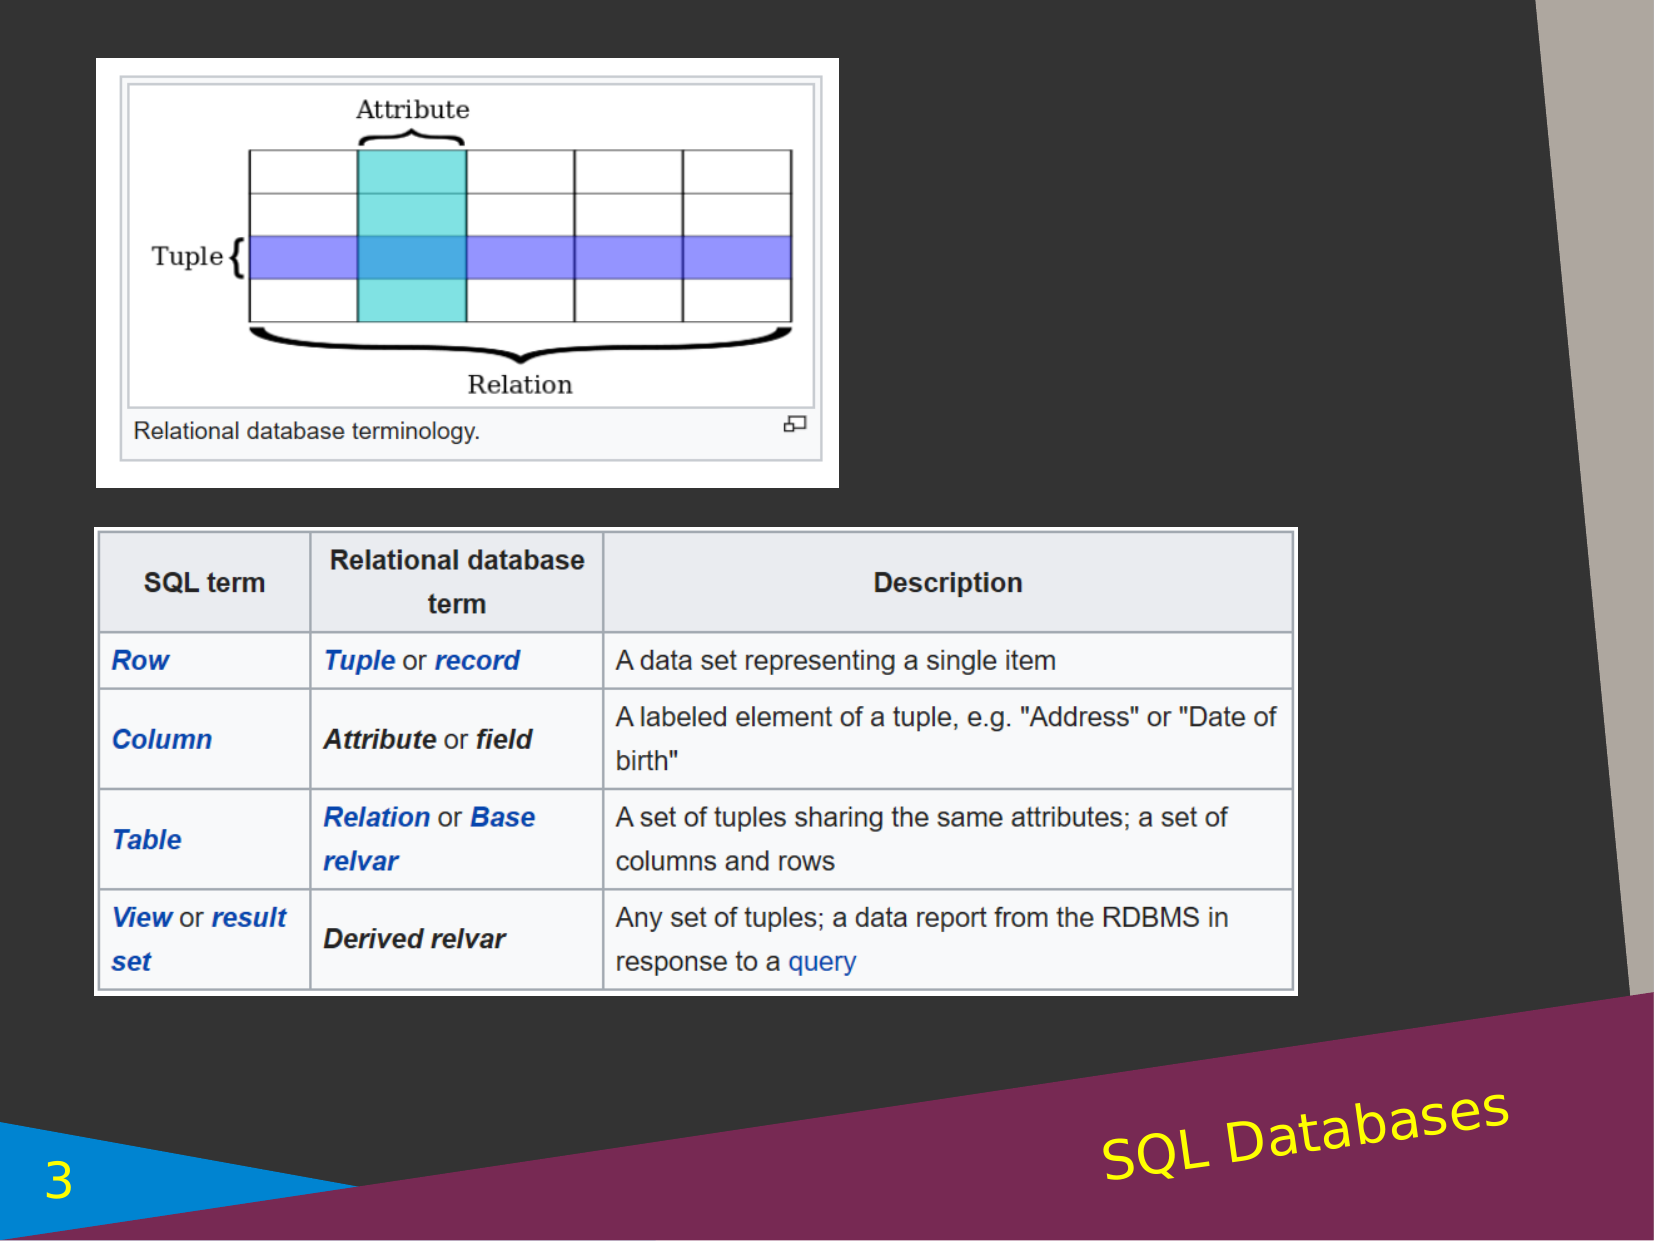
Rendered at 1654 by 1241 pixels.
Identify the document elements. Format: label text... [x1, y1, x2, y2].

title SQL Databases [956, 995, 1654, 1241]
picture [96, 58, 839, 488]
picture [94, 527, 1298, 996]
